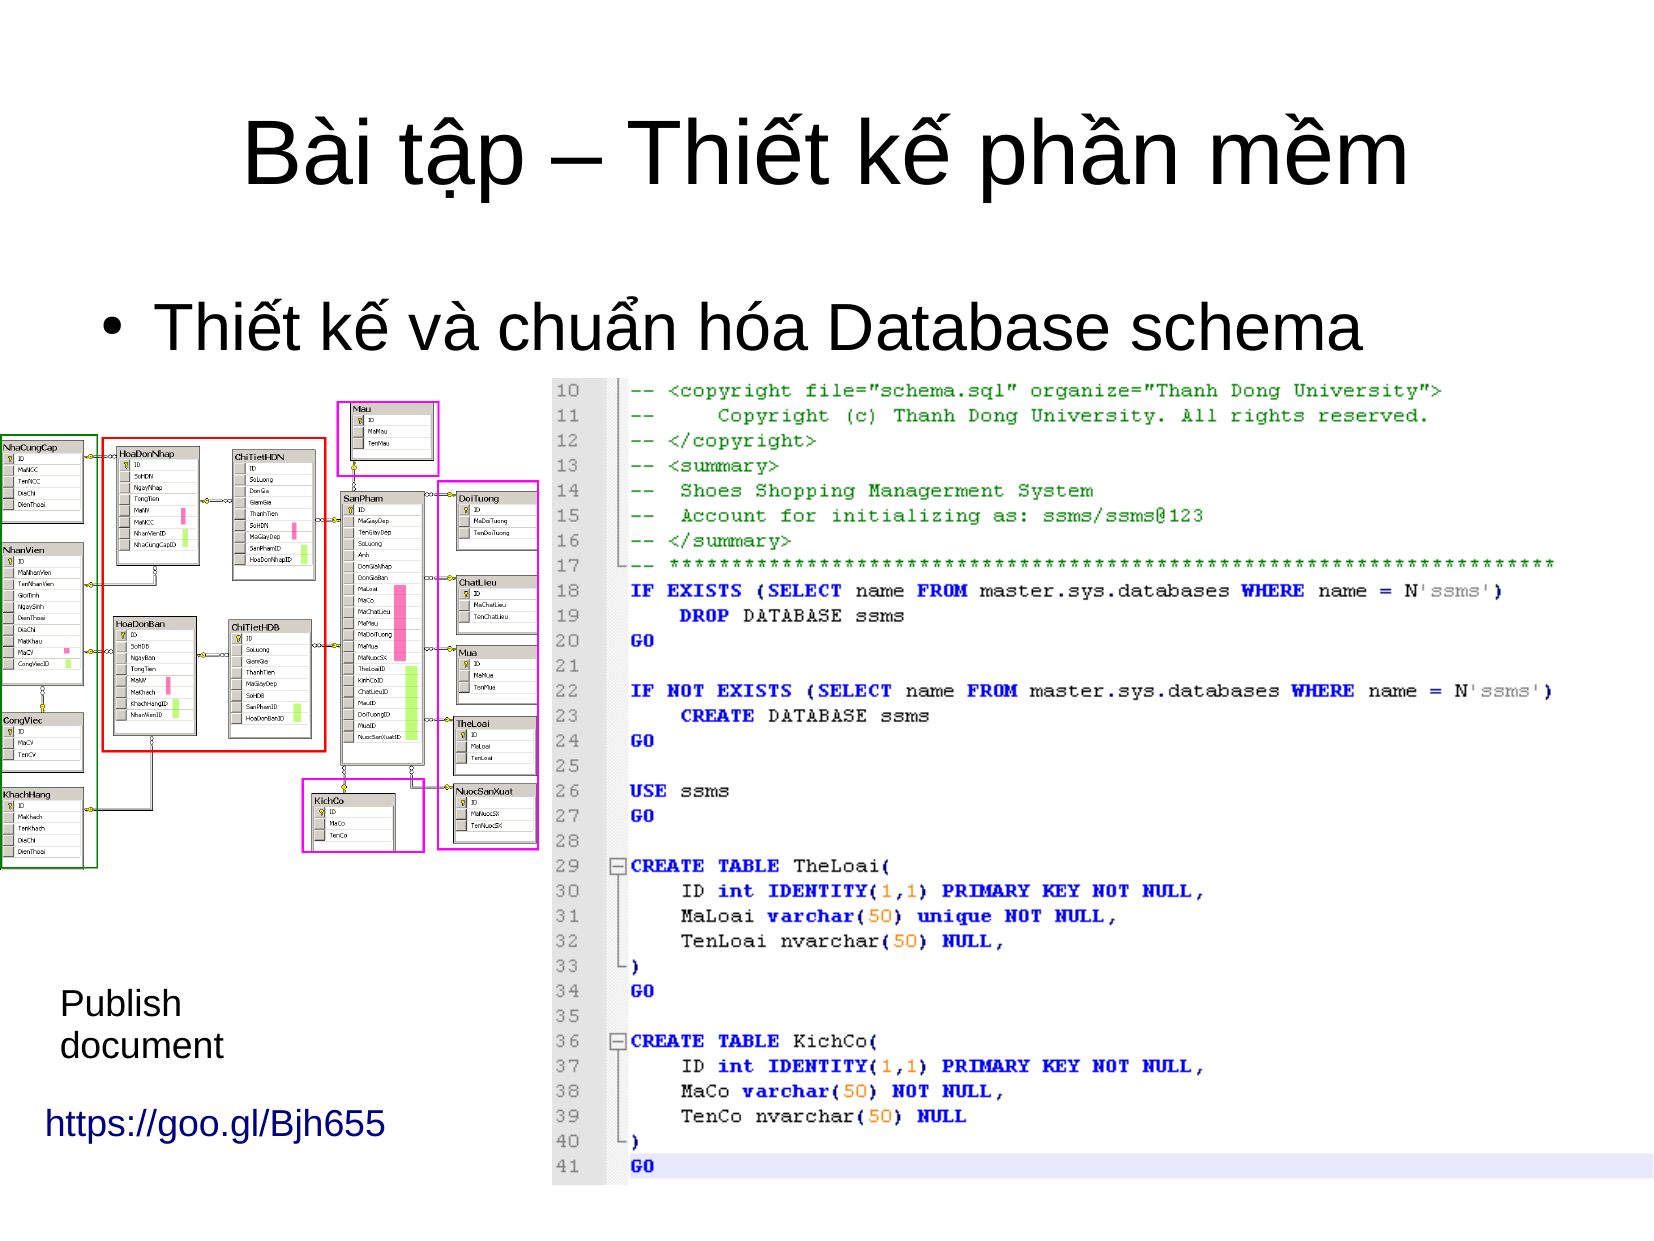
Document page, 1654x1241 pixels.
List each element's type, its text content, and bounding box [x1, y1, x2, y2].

text_box https://goo.gl/Bjh655 [30, 1095, 451, 1152]
picture [552, 378, 1654, 1186]
title Bài tập – Thiết kế phần mềm [82, 49, 1571, 257]
picture [0, 401, 539, 871]
list Thiết kế và chuẩn hóa Database schema [82, 290, 1571, 1109]
text_box Publish document [45, 975, 346, 1074]
